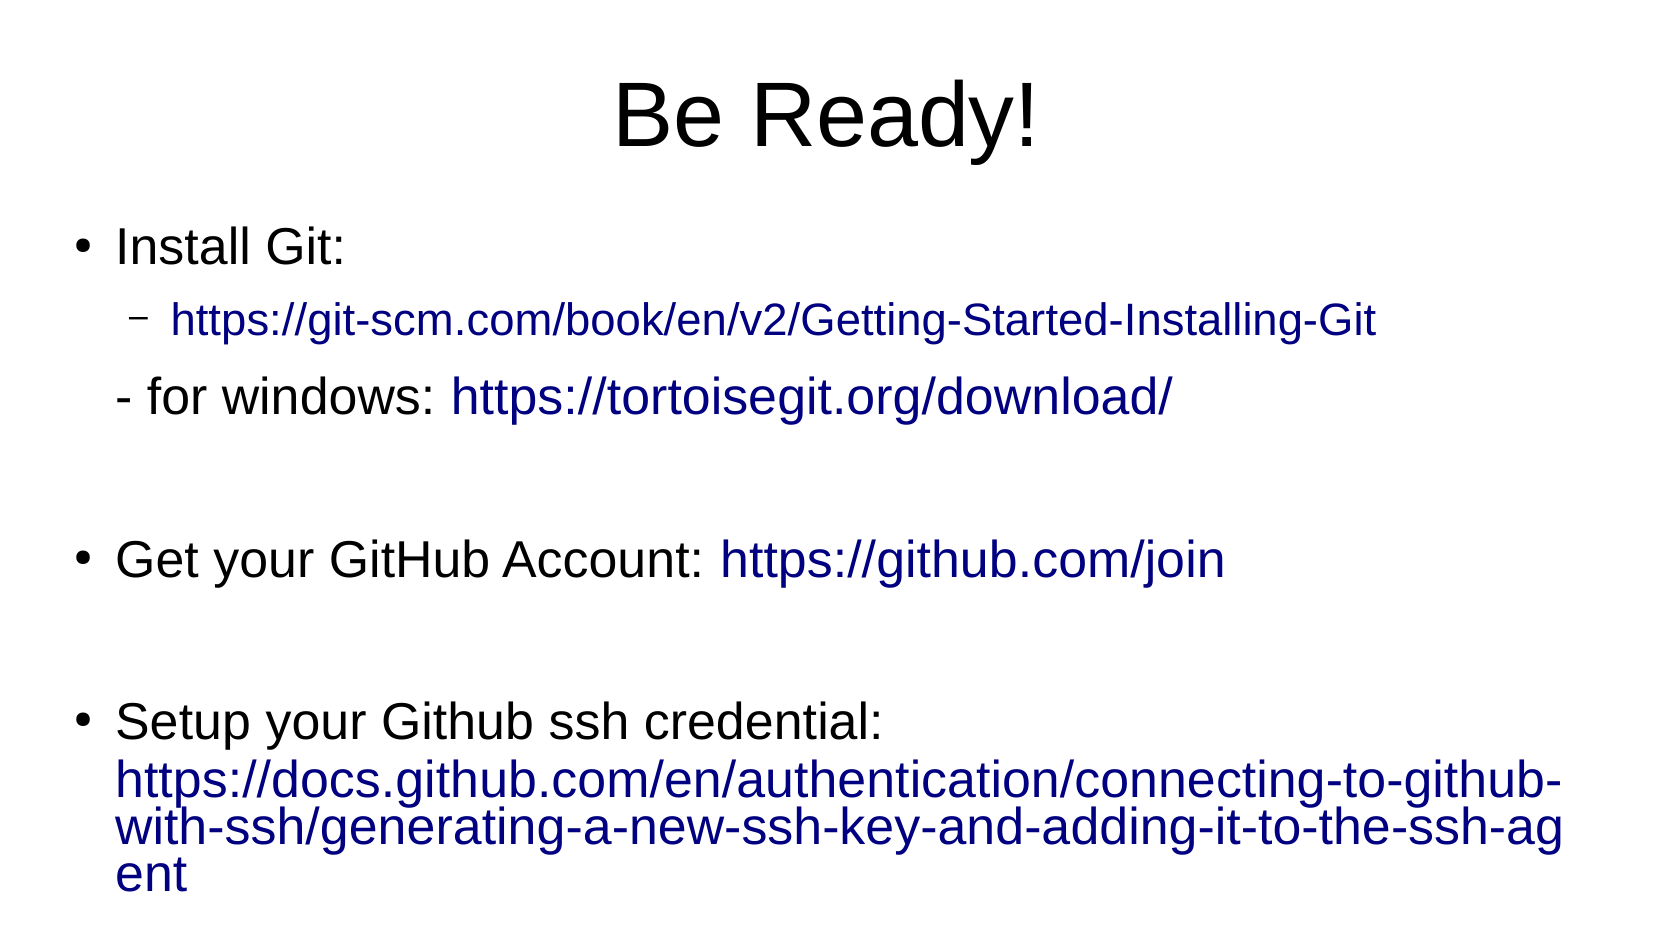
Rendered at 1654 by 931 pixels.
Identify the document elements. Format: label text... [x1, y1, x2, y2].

title Be Ready! [82, 37, 1571, 193]
list Install Git: https://git-scm.com/book/en/v2/Getting-Started-Installing-Git - for windows: https://tortoisegit.org/download/ Get your GitHub Account: https://github.com/join Setup your Github ssh credential: https://docs.github.com/en/authentication/connecting-to-github-with-ssh/generating-a-new-ssh-key-and-adding-it-to-the-ssh-agent [60, 217, 1571, 871]
